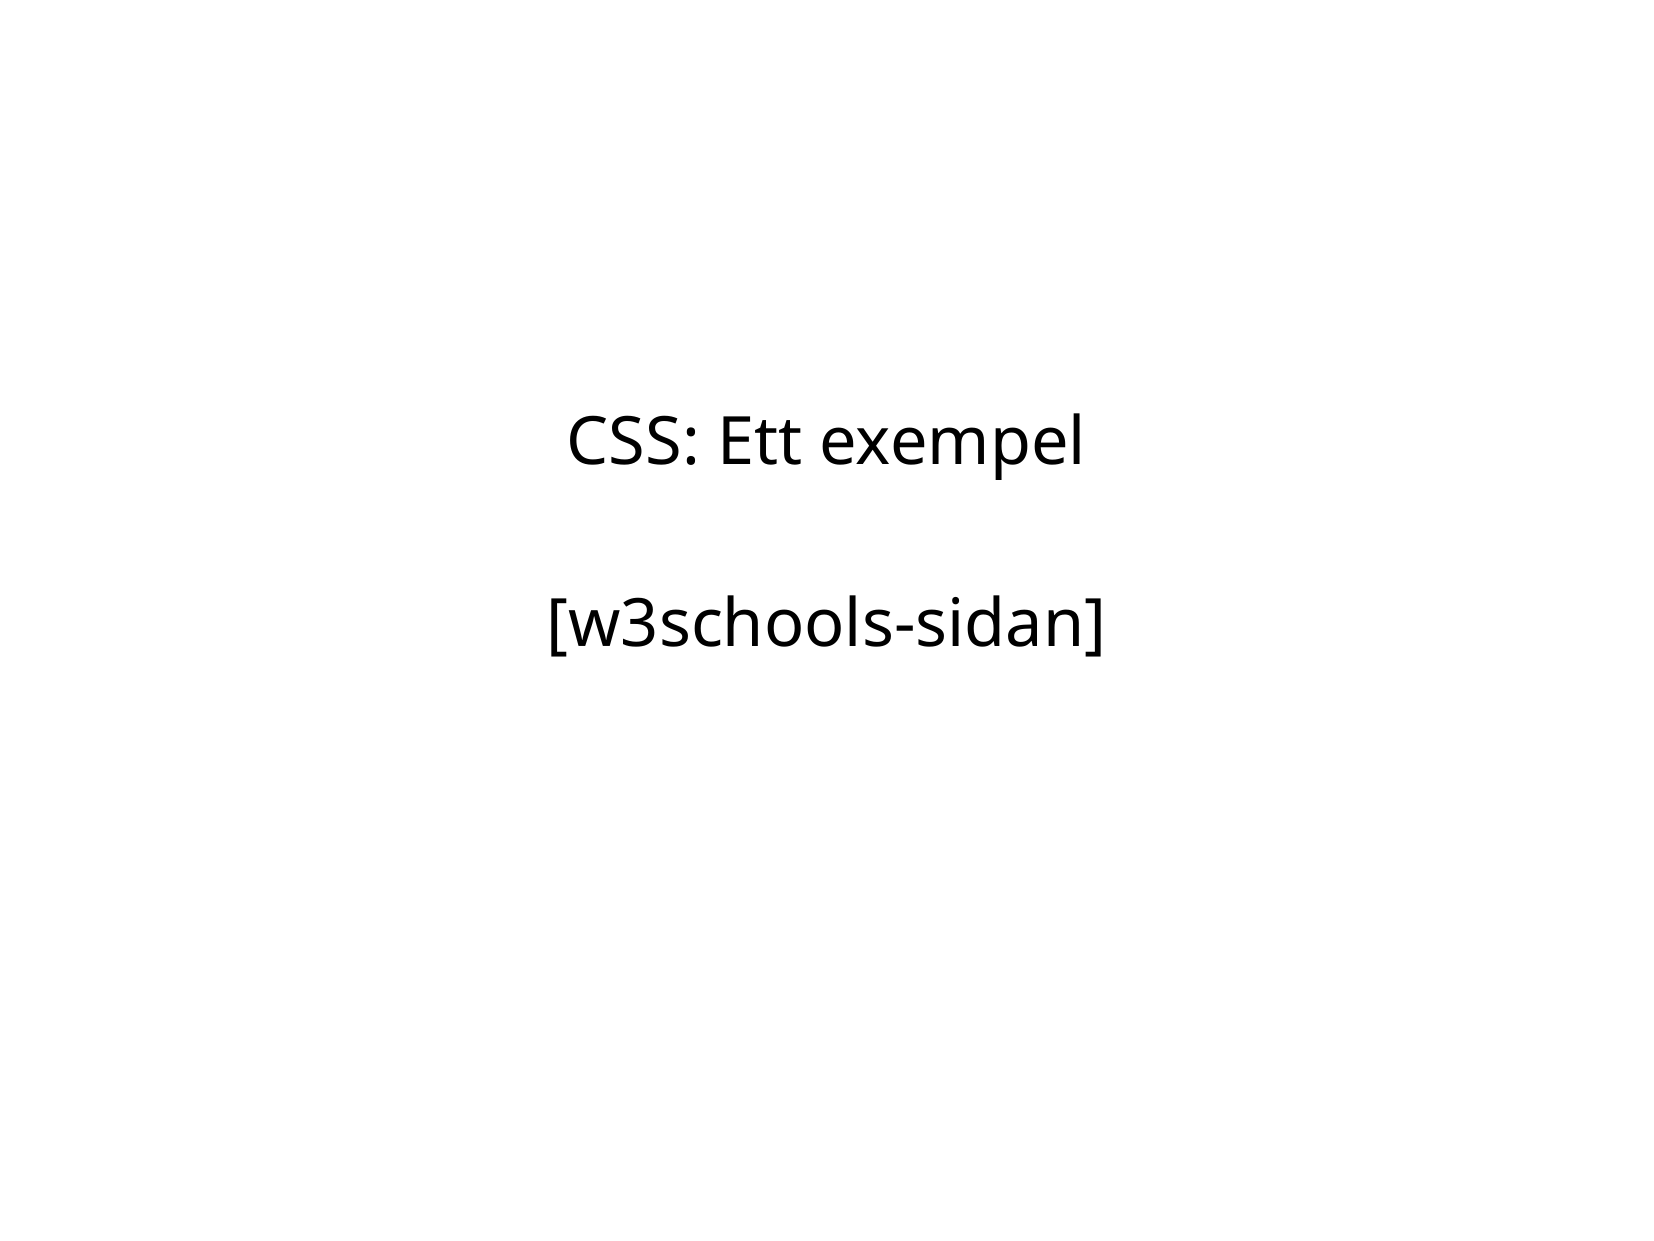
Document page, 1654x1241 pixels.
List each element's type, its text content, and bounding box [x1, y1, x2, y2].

subtitle CSS: Ett exempel [w3schools-sidan] [82, 49, 1571, 1010]
